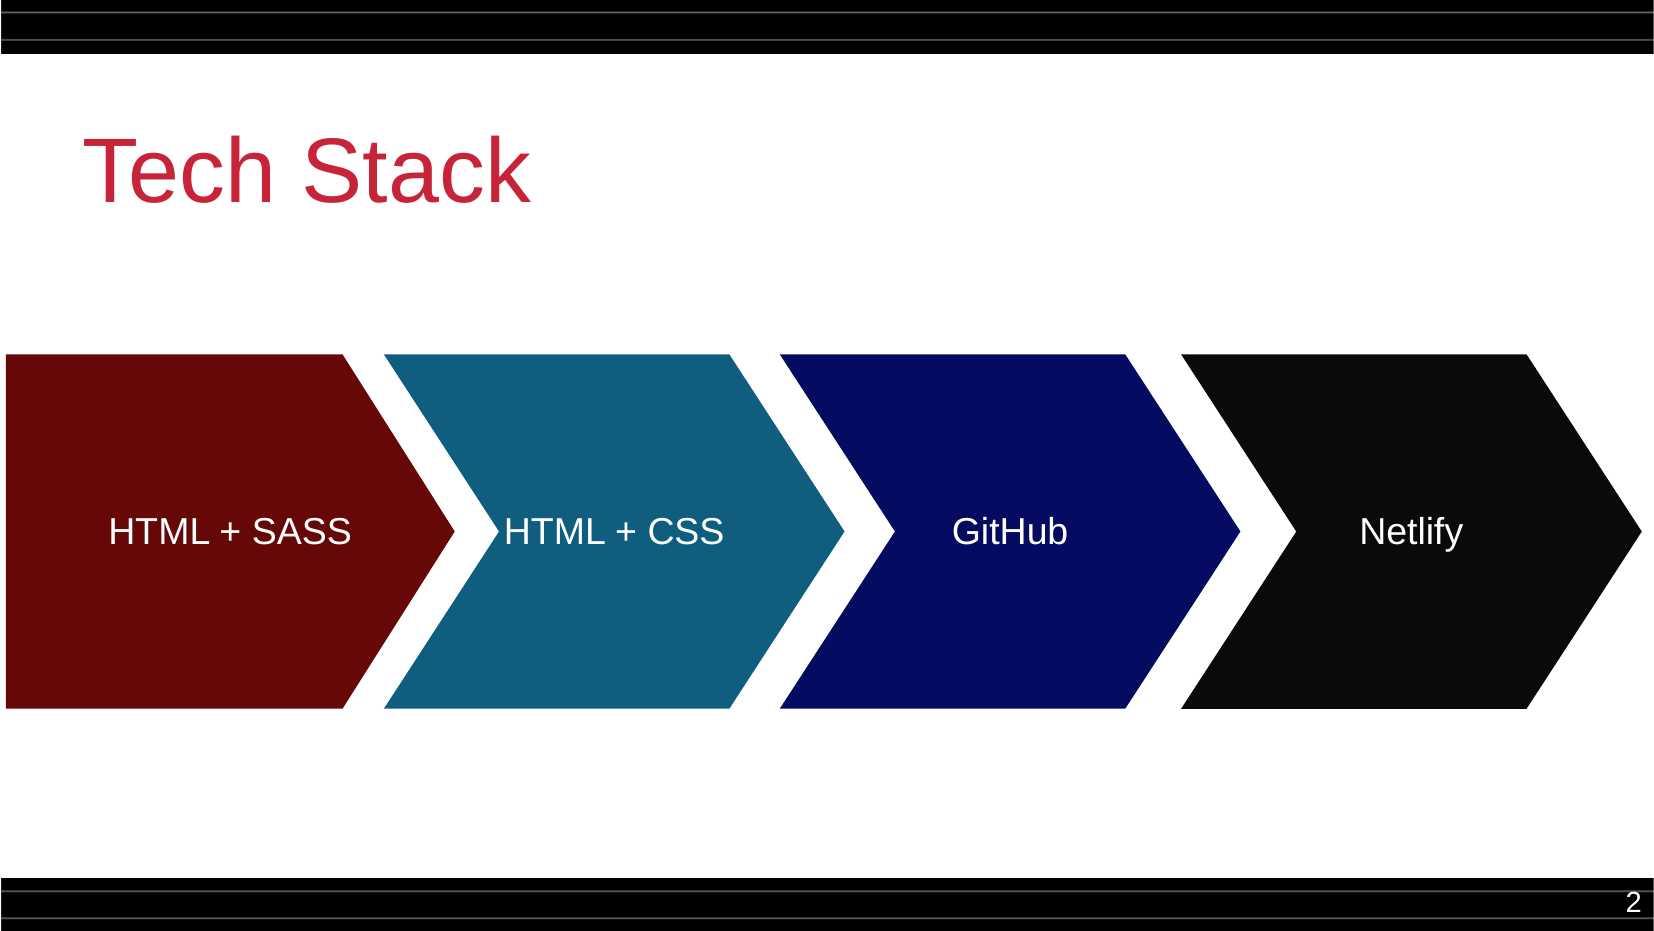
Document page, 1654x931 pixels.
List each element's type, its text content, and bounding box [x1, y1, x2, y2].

text_box HTML + CSS [383, 354, 845, 709]
text_box Netlify [1181, 354, 1642, 709]
text_box HTML + SASS [5, 354, 455, 709]
picture [1, 0, 1654, 54]
title Tech Stack [82, 92, 1571, 249]
text_box GitHub [779, 354, 1241, 709]
picture [1, 878, 1654, 931]
